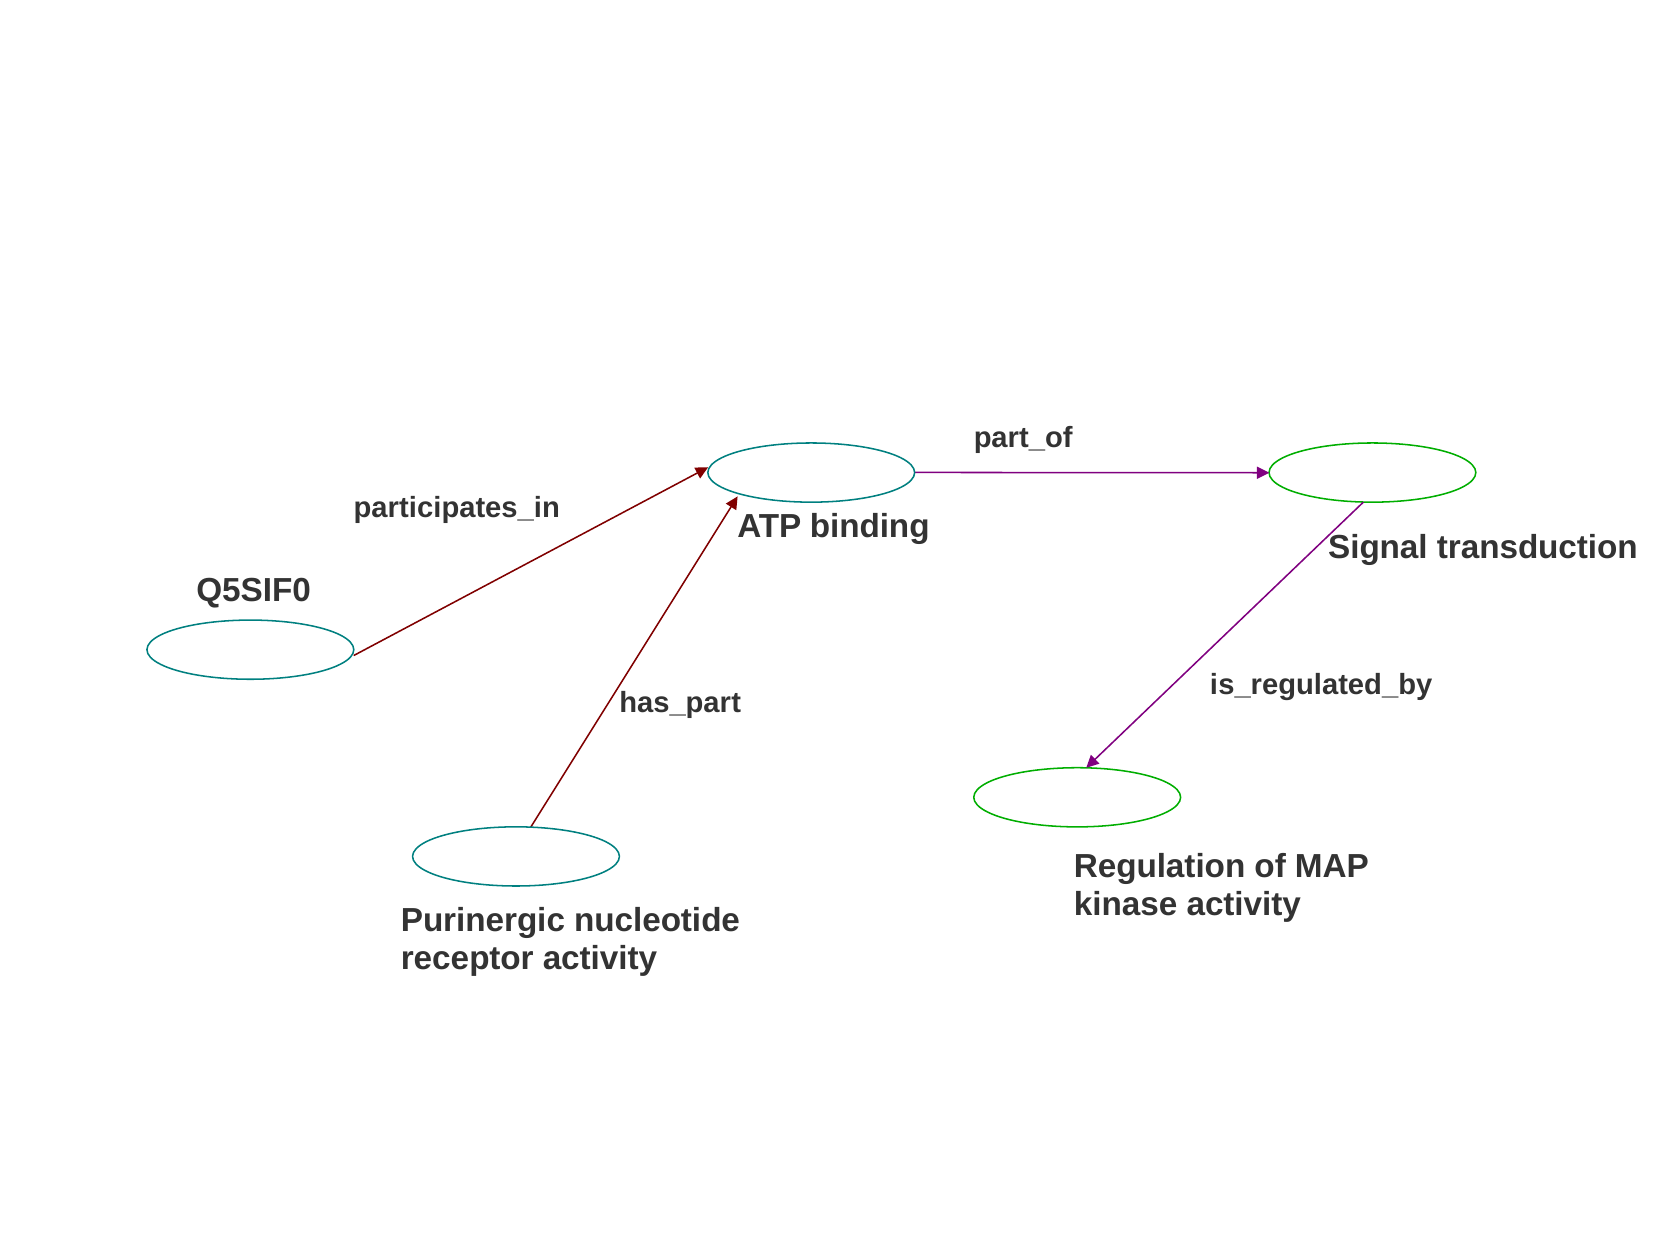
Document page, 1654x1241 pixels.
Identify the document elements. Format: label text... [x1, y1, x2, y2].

text_box participates_in [353, 483, 590, 532]
text_box Q5SIF0 [196, 560, 325, 621]
text_box Regulation of MAP kinase activity [1074, 861, 1441, 910]
text_box part_of [973, 413, 1210, 461]
text_box Purinergic nucleotide receptor activity [400, 909, 765, 969]
text_box ATP binding [737, 502, 945, 550]
text_box has_part [619, 679, 856, 727]
text_box is_regulated_by [1209, 660, 1447, 709]
text_box Signal transduction [1328, 523, 1642, 571]
